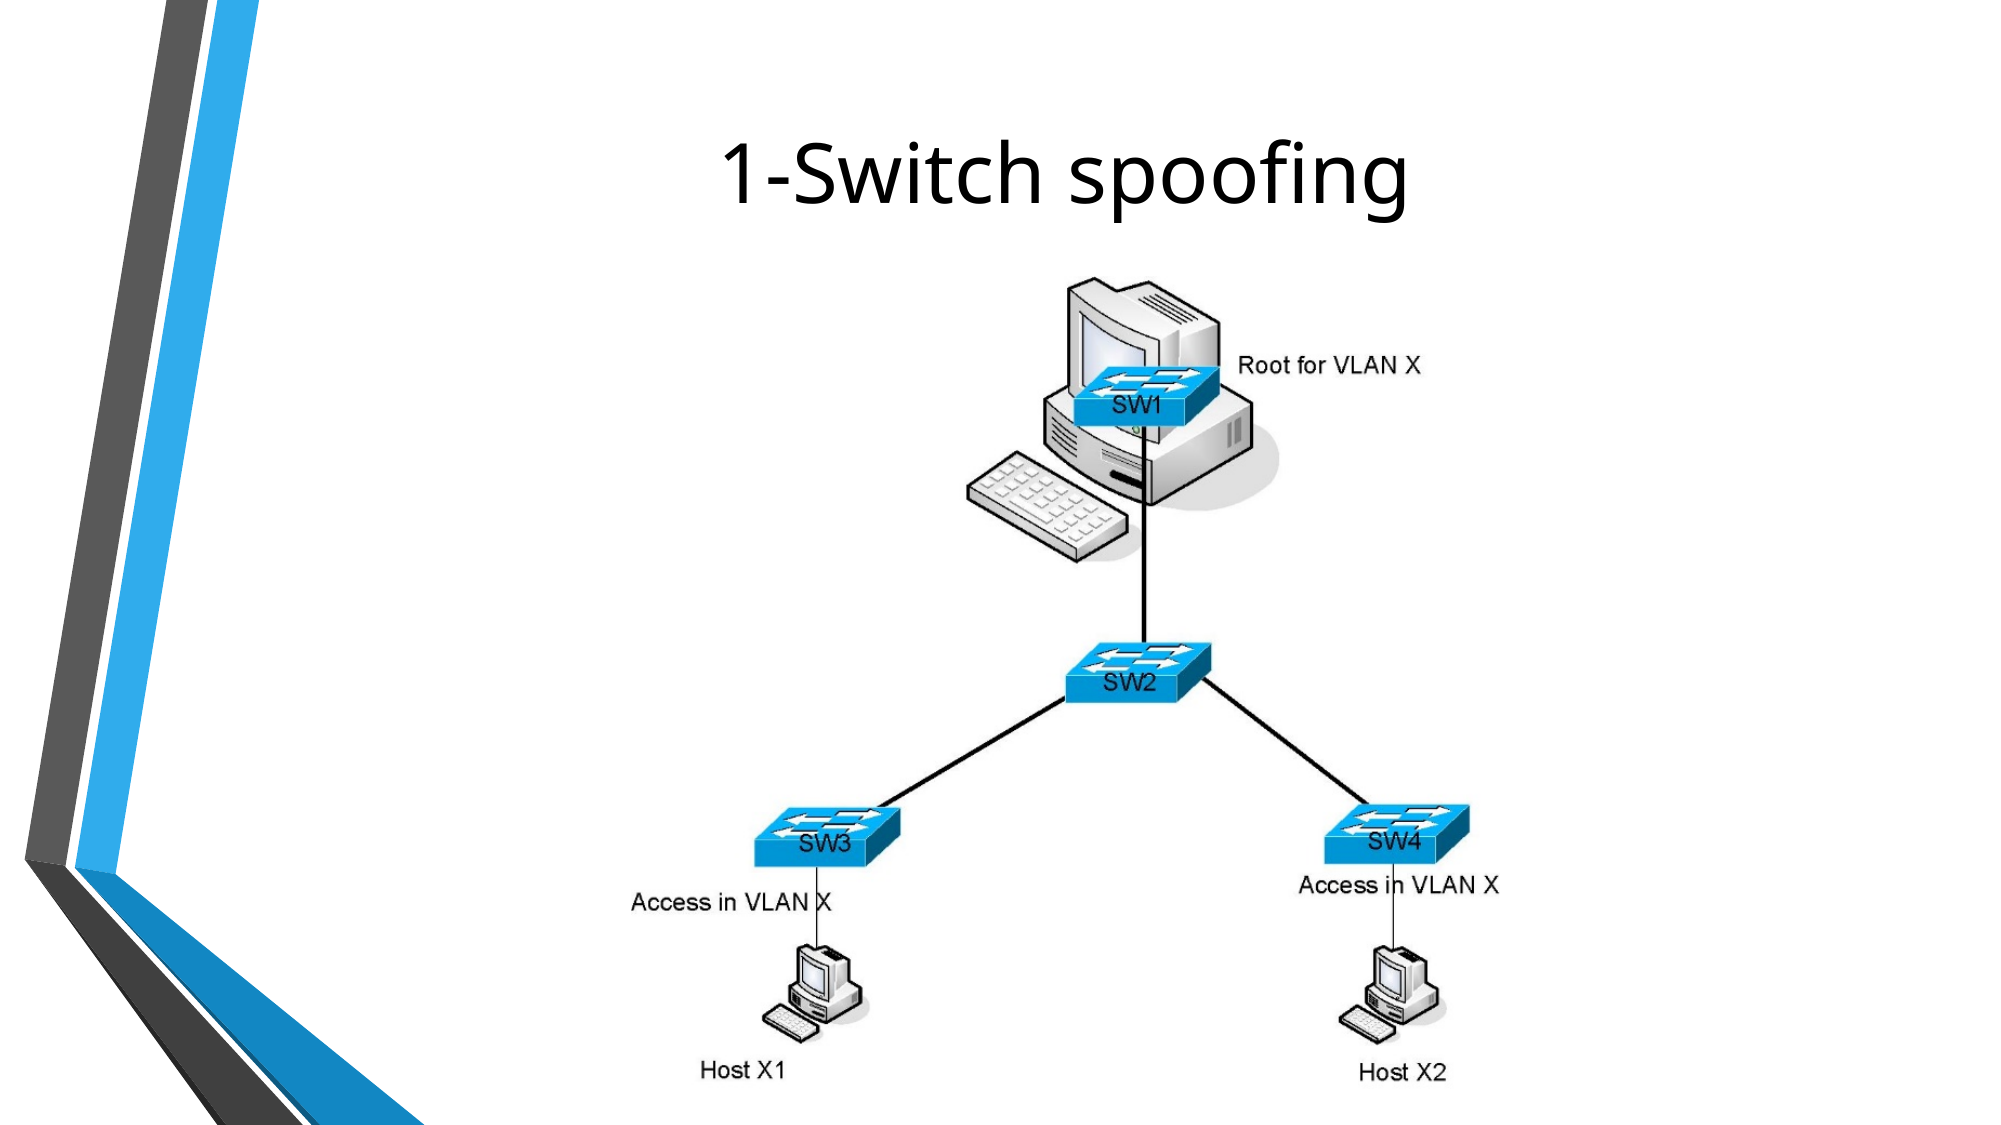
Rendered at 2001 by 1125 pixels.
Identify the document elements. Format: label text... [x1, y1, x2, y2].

title 1-Switch spoofing [243, 112, 1887, 400]
picture [631, 276, 1500, 1089]
